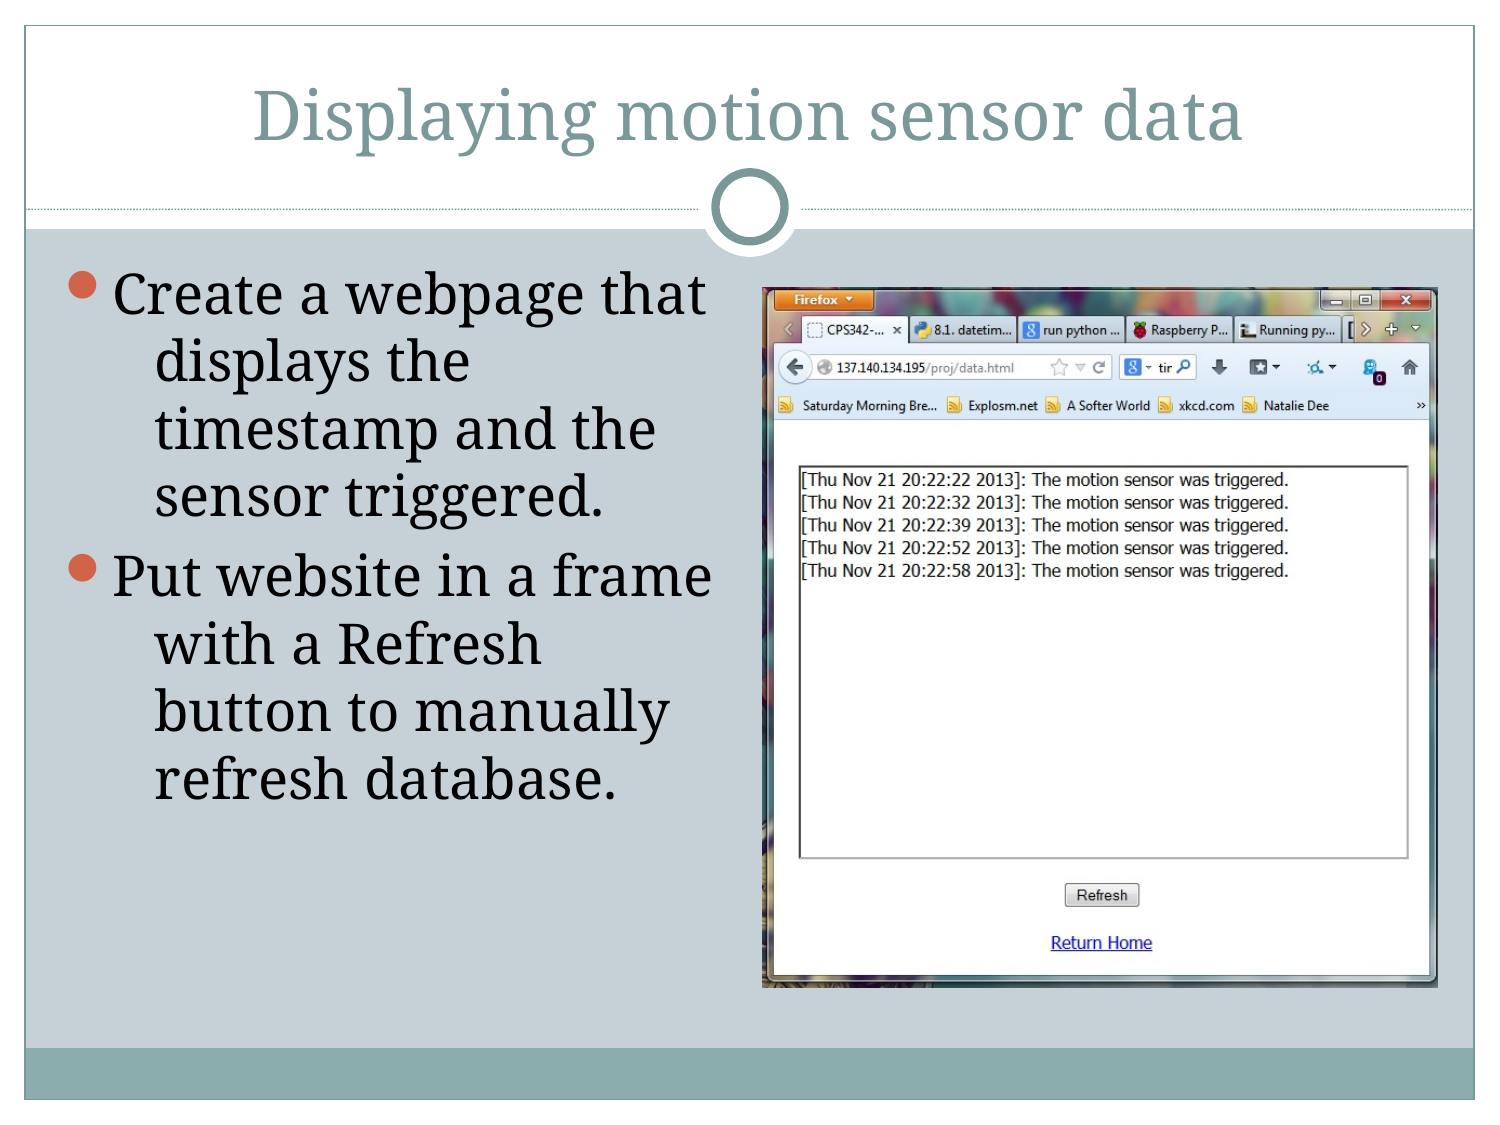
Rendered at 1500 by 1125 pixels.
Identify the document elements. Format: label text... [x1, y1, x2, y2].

title Displaying motion sensor data [49, 37, 1450, 162]
list Create a webpage that displays the timestamp and the sensor triggered. Put website in a frame with a Refresh button to manually refresh database. [49, 250, 738, 1001]
picture [762, 287, 1438, 988]
